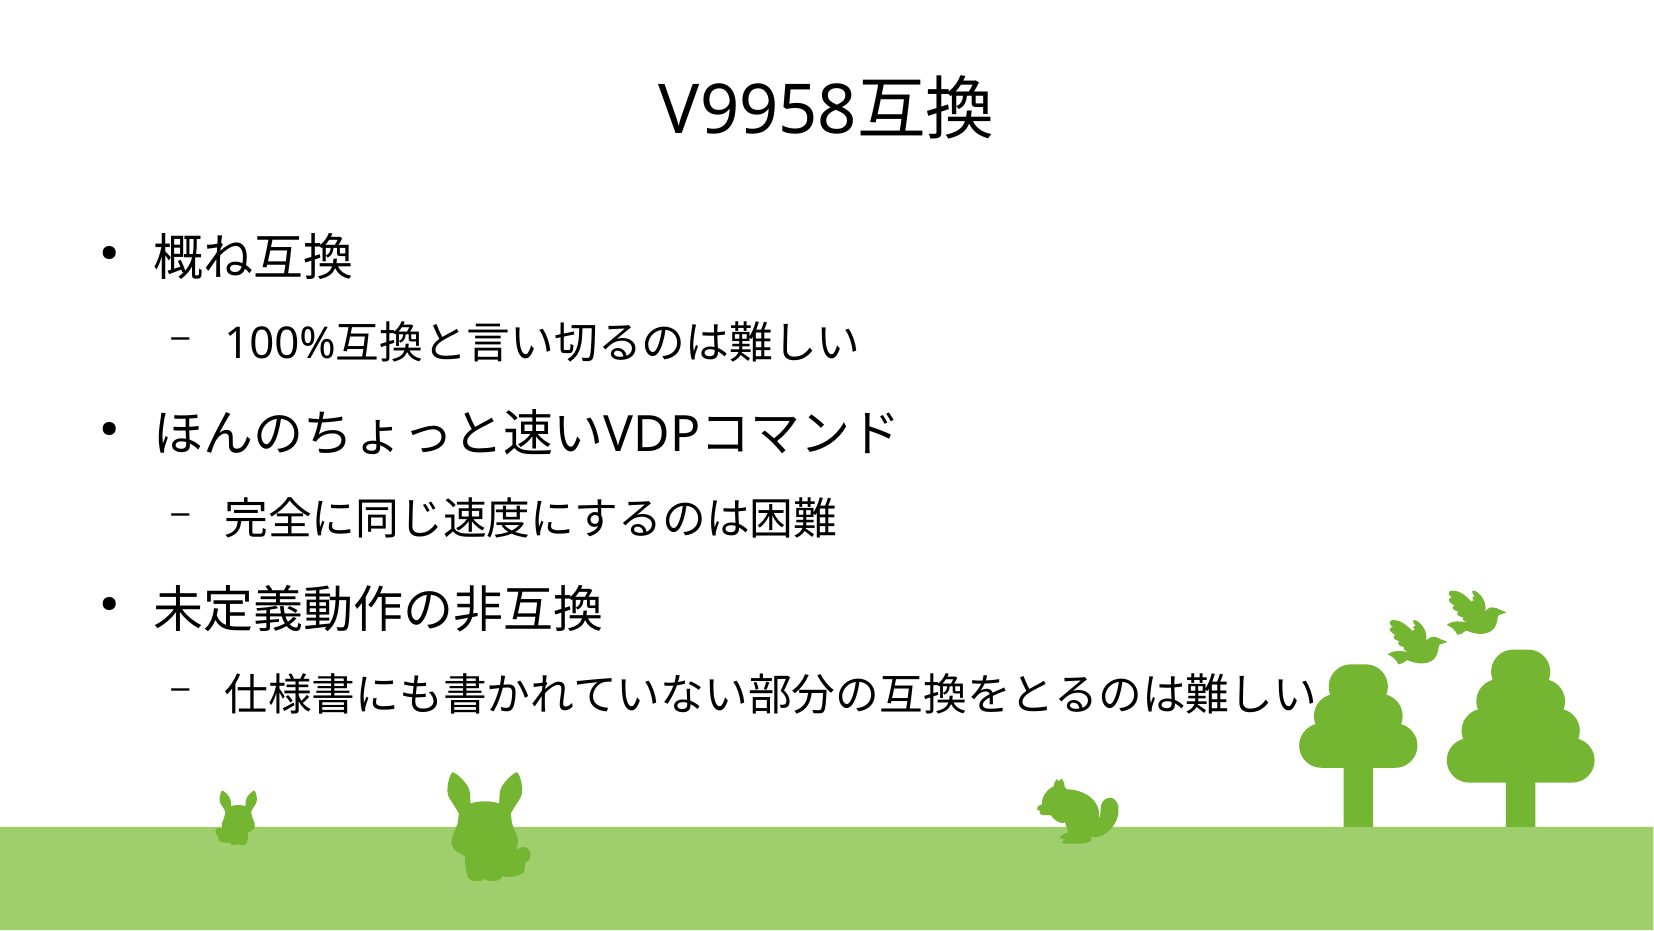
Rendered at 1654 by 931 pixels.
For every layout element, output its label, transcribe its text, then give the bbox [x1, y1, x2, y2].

list 概ね互換 100%互換と言い切るのは難しい ほんのちょっと速いVDPコマンド 完全に同じ速度にするのは困難 未定義動作の非互換 仕様書にも書かれていない部分の互換をとるのは難しい [82, 217, 1571, 758]
title V9958互換 [88, 29, 1565, 178]
